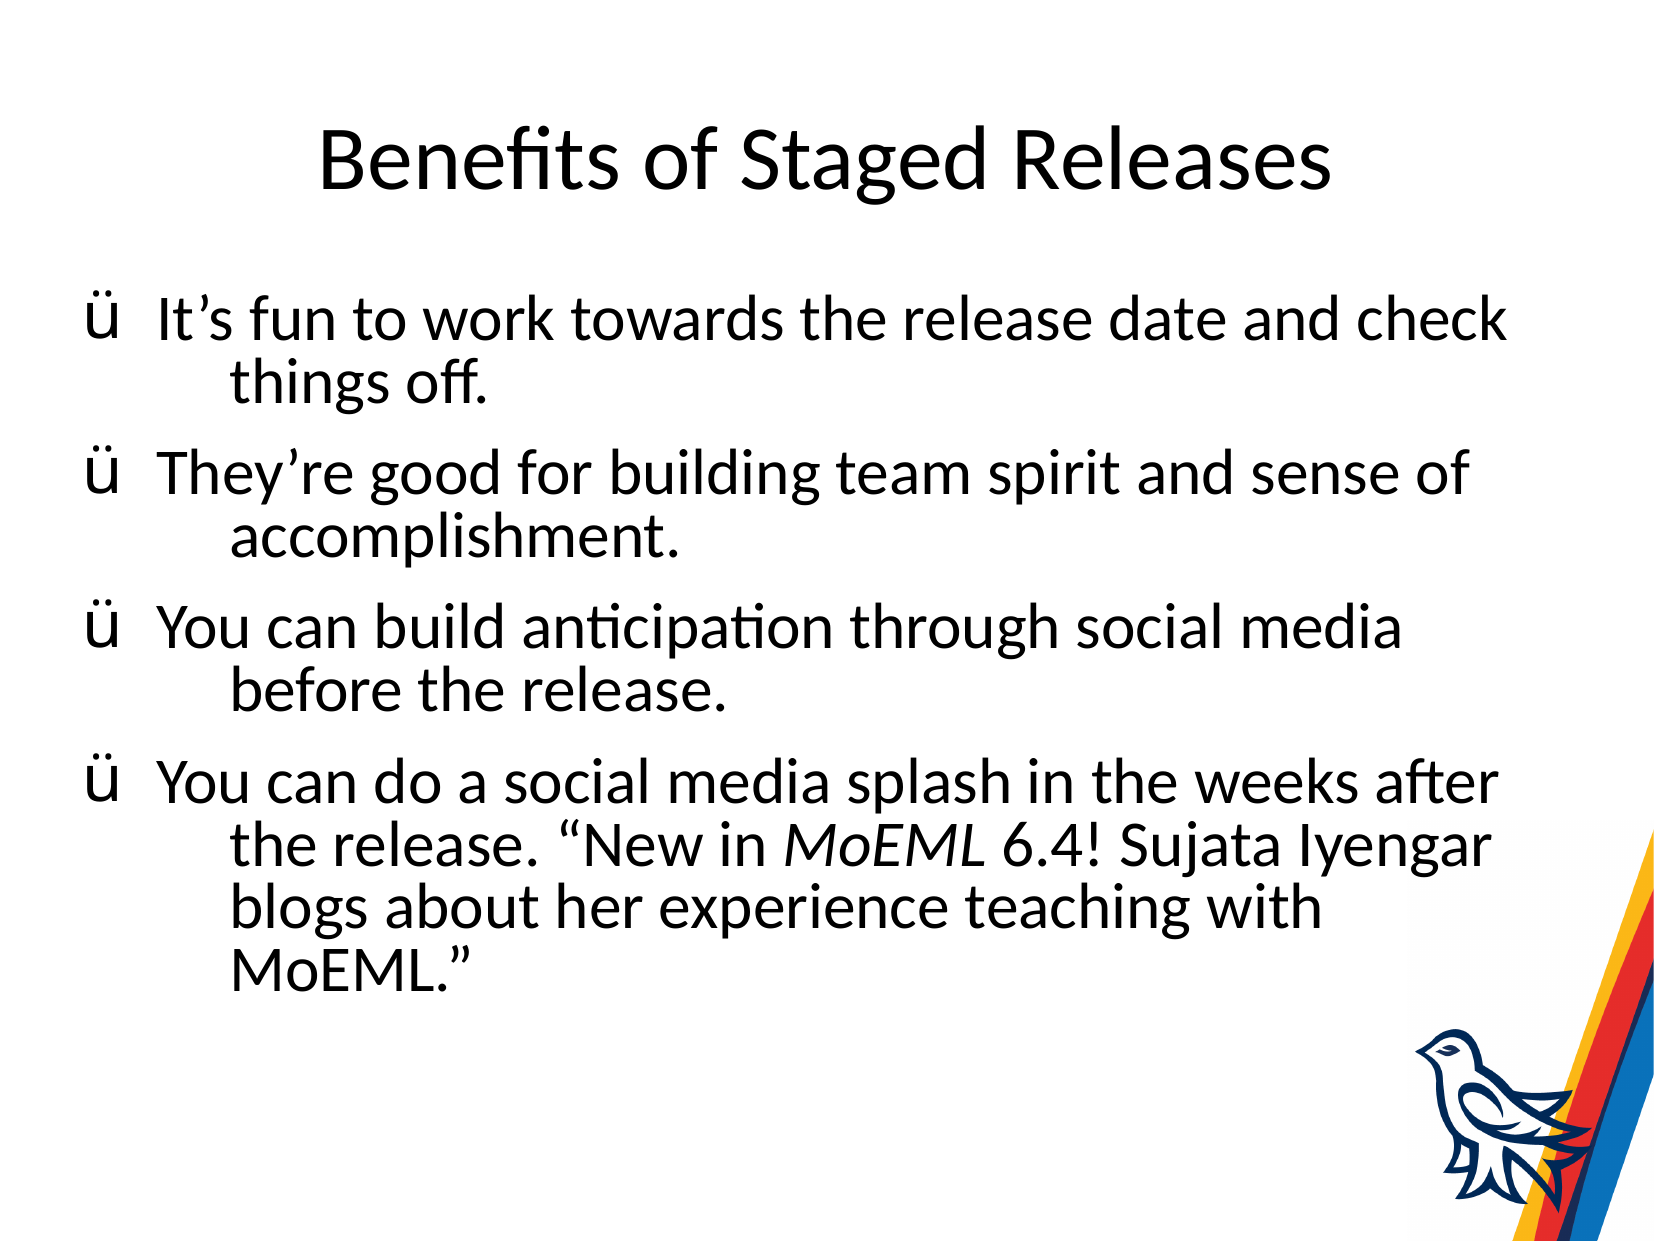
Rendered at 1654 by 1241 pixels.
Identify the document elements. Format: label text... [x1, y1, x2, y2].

list It’s fun to work towards the release date and check things off. They’re good for building team spirit and sense of accomplishment. You can build anticipation through social media before the release. You can do a social media splash in the weeks after the release. “New in MoEML 6.4! Sujata Iyengar blogs about her experience teaching with MoEML.” [82, 290, 1571, 1010]
title Benefits of Staged Releases [82, 49, 1571, 257]
